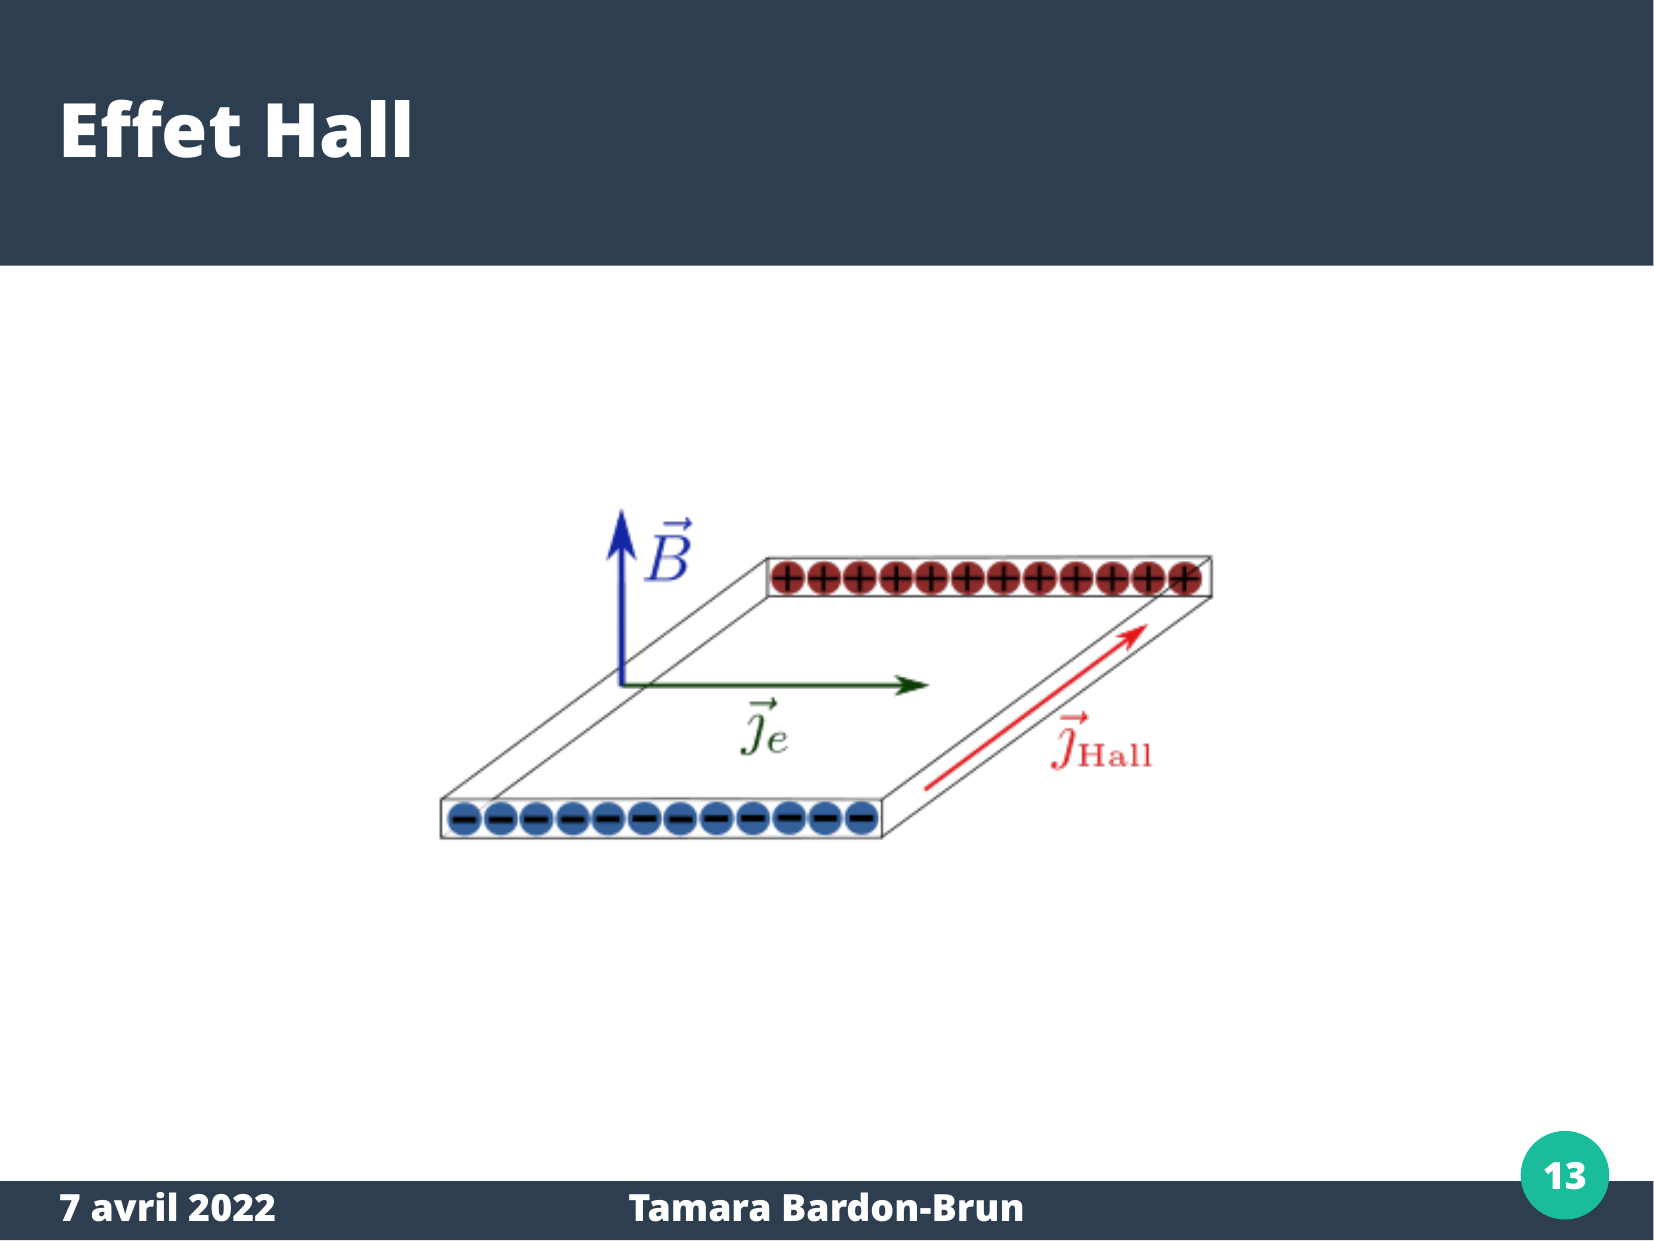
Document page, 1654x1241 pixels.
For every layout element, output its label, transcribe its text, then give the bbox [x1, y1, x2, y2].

picture [394, 498, 1260, 869]
title Effet Hall [59, 49, 1595, 207]
